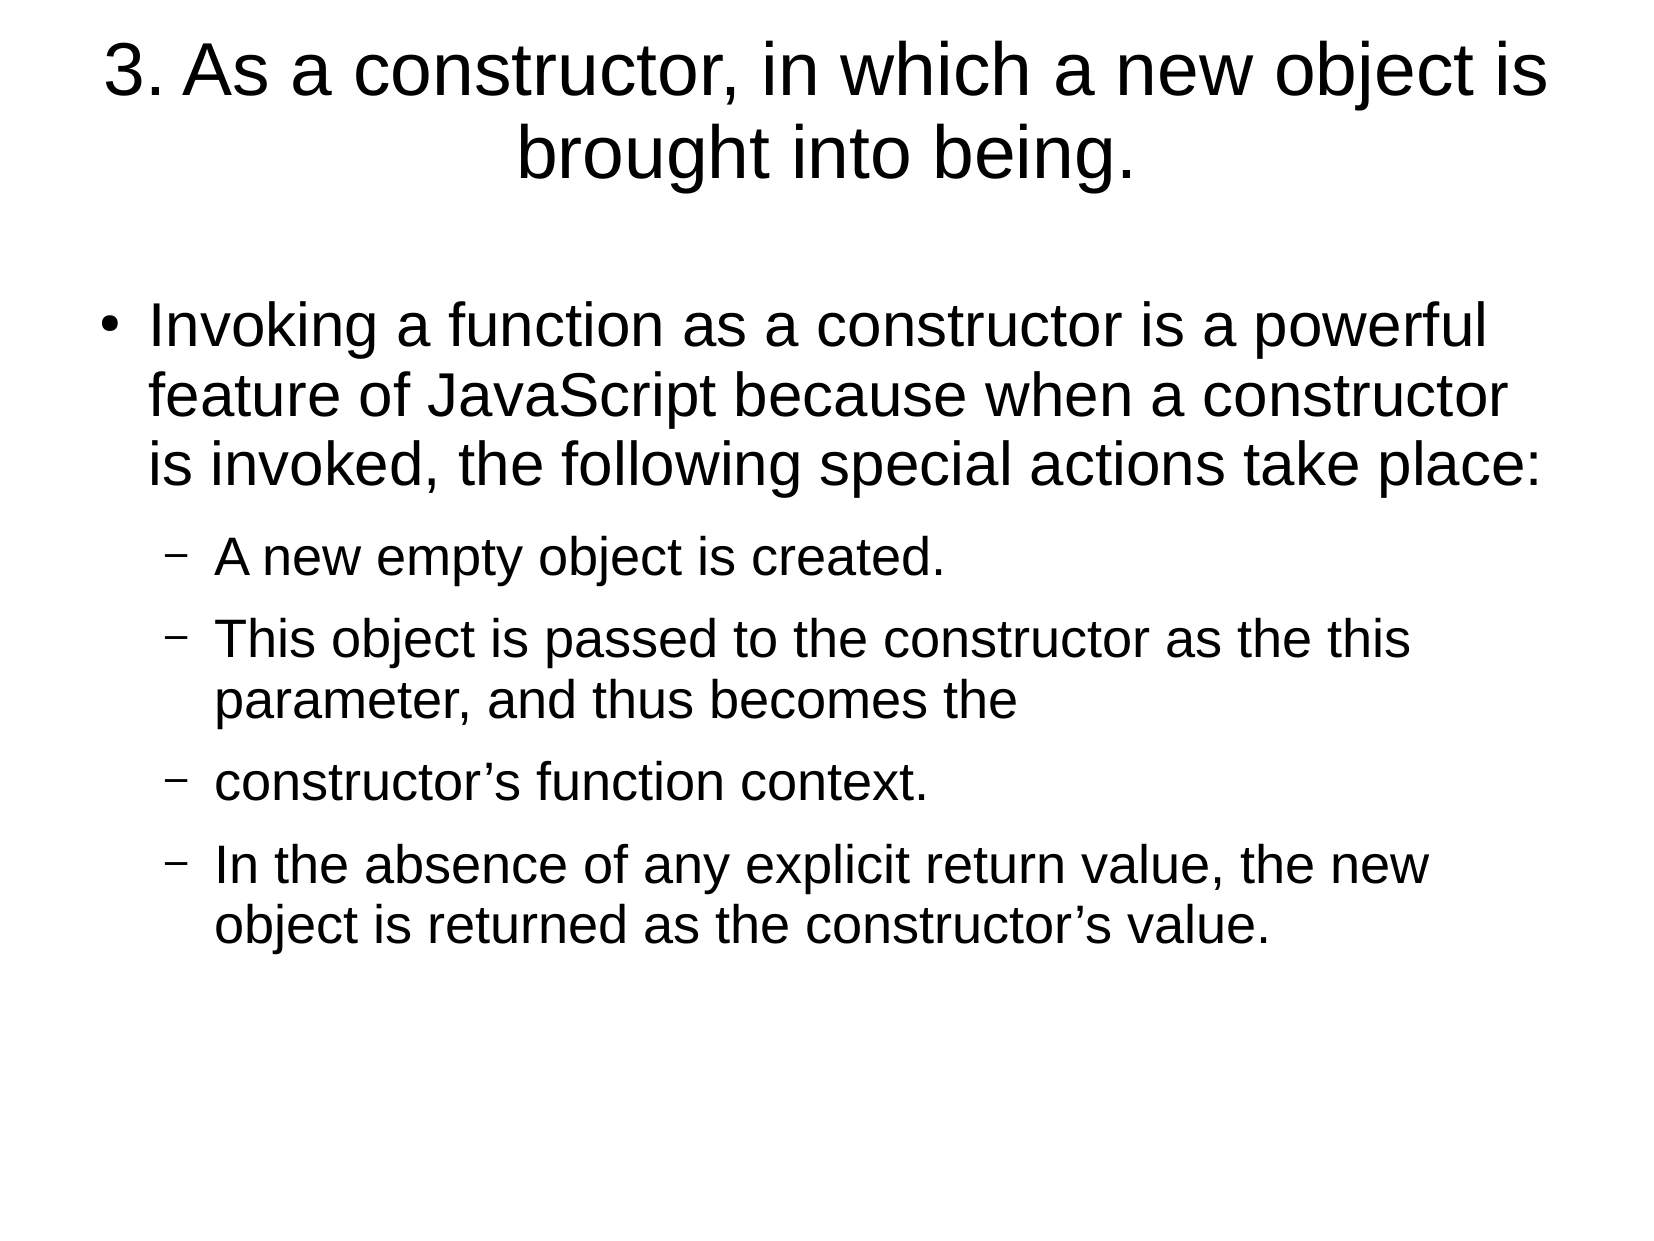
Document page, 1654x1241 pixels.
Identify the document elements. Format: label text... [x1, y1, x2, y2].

title 3. As a constructor, in which a new object is brought into being. [82, 26, 1571, 279]
list Invoking a function as a constructor is a powerful feature of JavaScript because when a constructor is invoked, the following special actions take place: A new empty object is created. This object is passed to the constructor as the this parameter, and thus becomes the constructor’s function context. In the absence of any explicit return value, the new object is returned as the constructor’s value. [82, 290, 1571, 1010]
